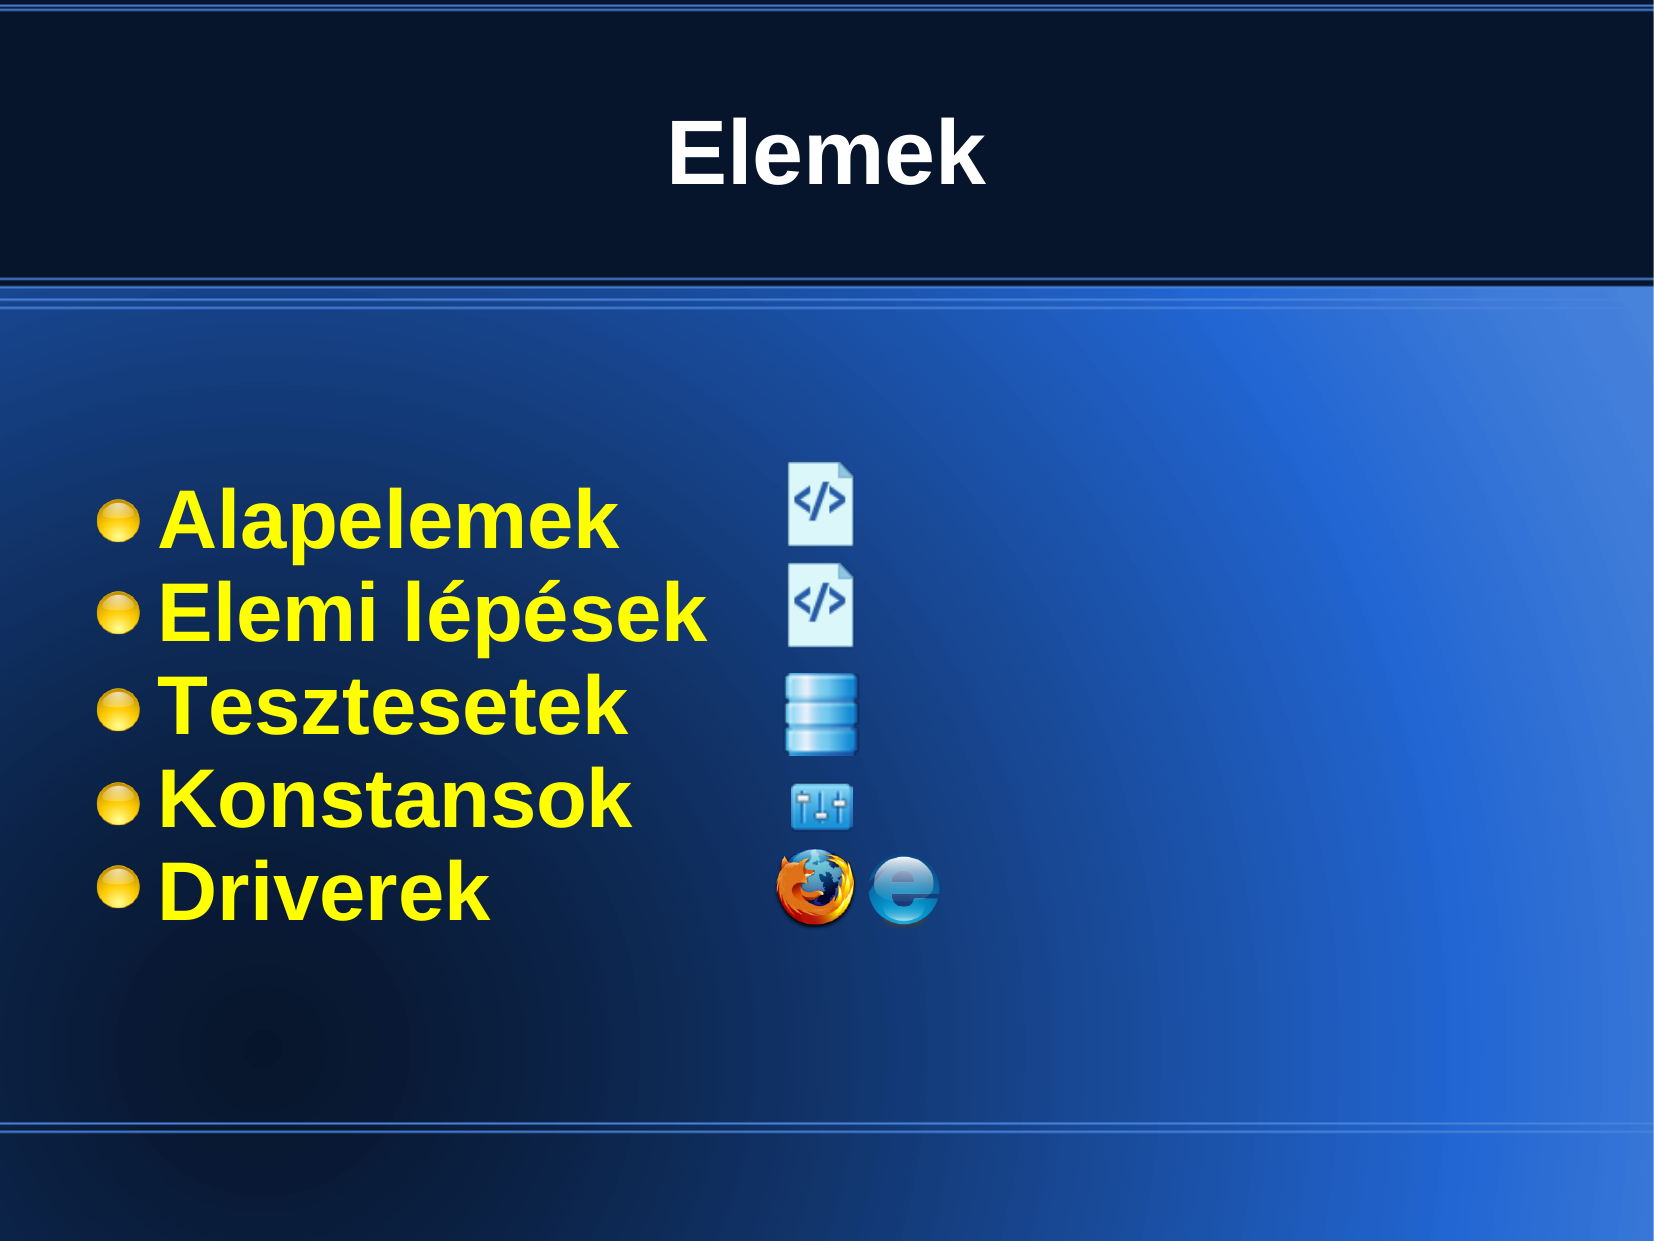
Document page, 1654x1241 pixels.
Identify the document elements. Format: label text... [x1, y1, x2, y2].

picture [0, 0, 1654, 1241]
subtitle Alapelemek Elemi lépések Tesztesetek Konstansok Driverek [82, 355, 1571, 1058]
title Elemek [82, 49, 1571, 257]
